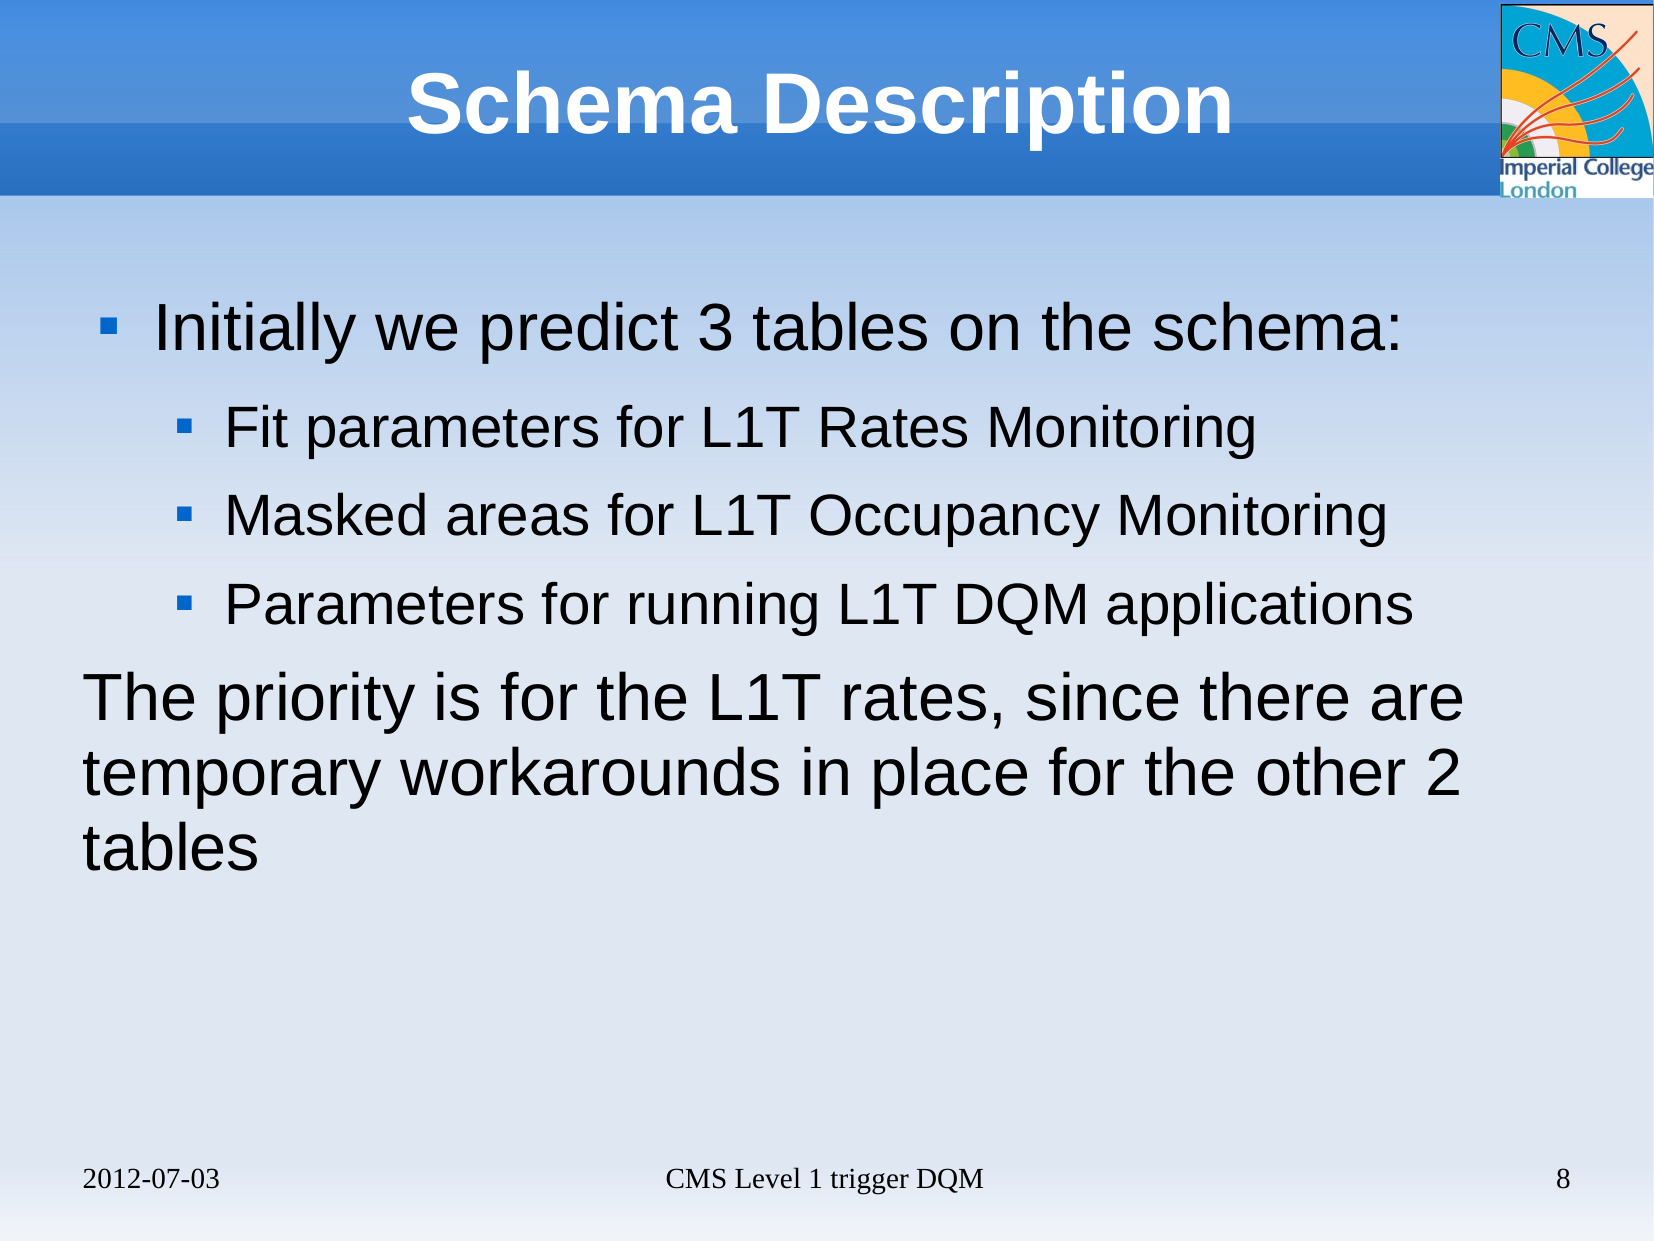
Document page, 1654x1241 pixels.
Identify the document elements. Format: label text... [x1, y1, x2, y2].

list Initially we predict 3 tables on the schema: Fit parameters for L1T Rates Monitoring Masked areas for L1T Occupancy Monitoring Parameters for running L1T DQM applications The priority is for the L1T rates, since there are temporary workarounds in place for the other 2 tables [82, 290, 1571, 1109]
title Schema Description [76, 0, 1565, 208]
picture [0, 0, 1654, 1241]
